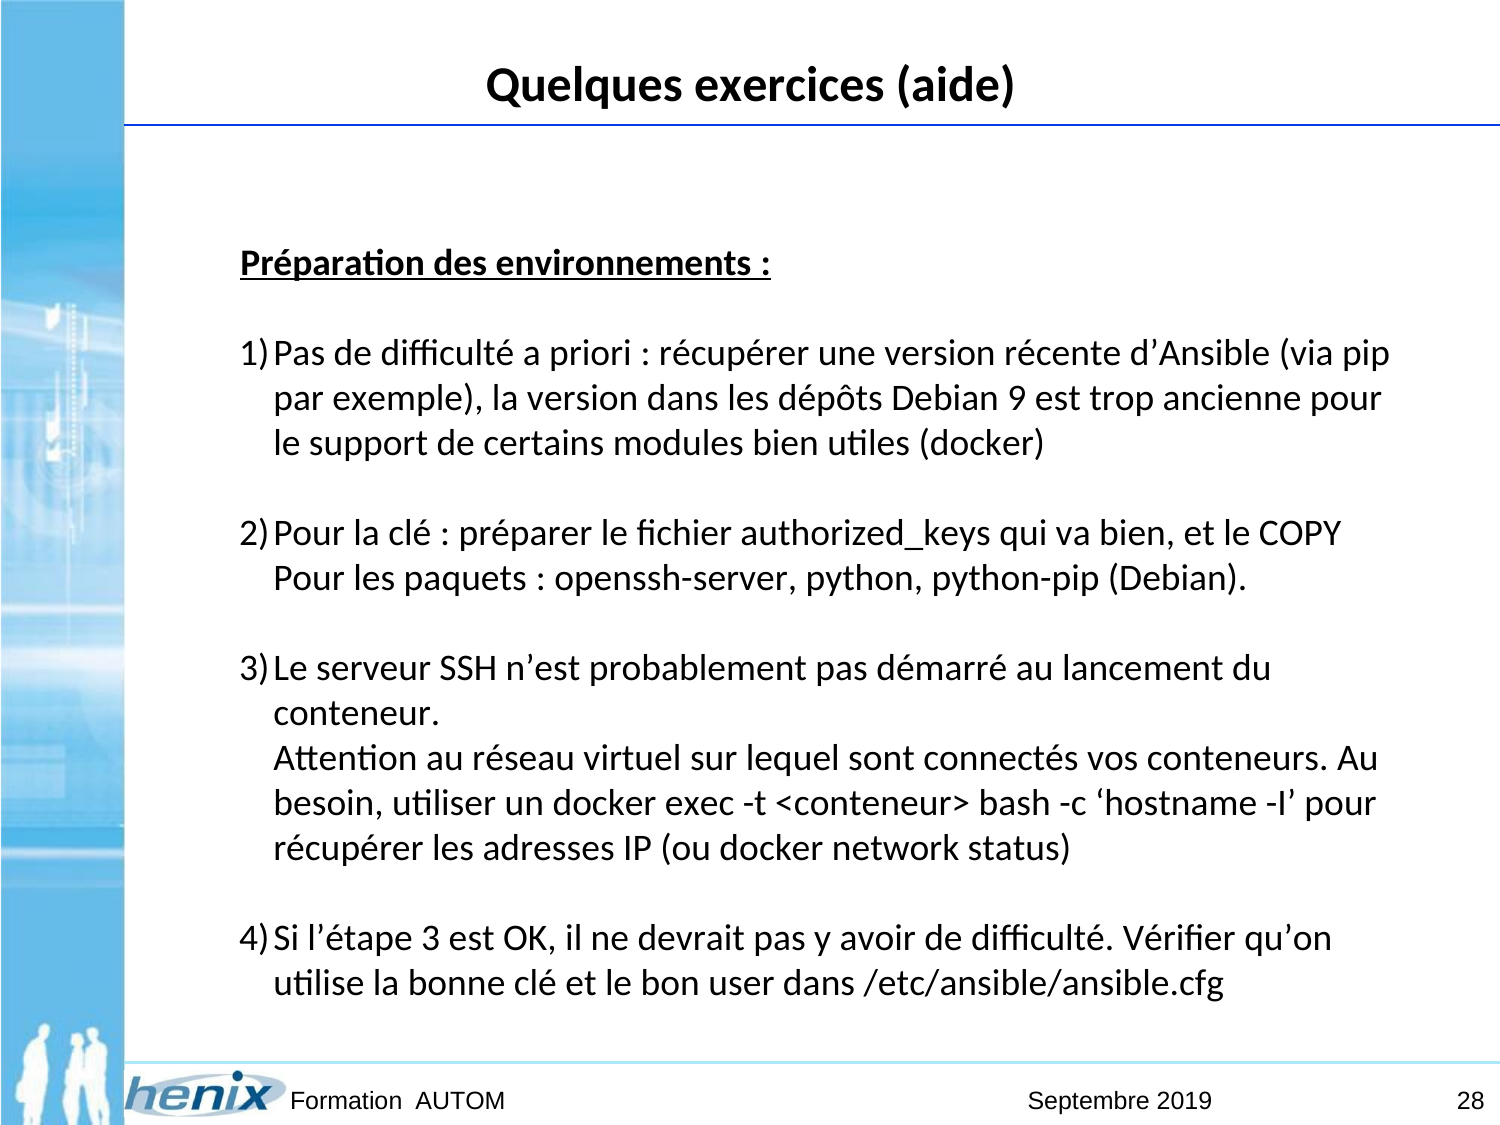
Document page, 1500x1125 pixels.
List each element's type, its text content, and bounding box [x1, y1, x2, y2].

text_box <numéro> [1452, 1084, 1490, 1115]
text_box Septembre 2019 [1025, 1084, 1276, 1115]
text_box Quelques exercices (aide) [138, 50, 1363, 112]
text_box Préparation des environnements : Pas de difficulté a priori : récupérer une version récente d’Ansible (via pip par exemple), la version dans les dépôts Debian 9 est trop ancienne pour le support de certains modules bien utiles (docker) Pour la clé : préparer le fichier authorized_keys qui va bien, et le COPY Pour les paquets : openssh-server, python, python-pip (Debian). Le serveur SSH n’est probablement pas démarré au lancement du conteneur. Attention au réseau virtuel sur lequel sont connectés vos conteneurs. Au besoin, utiliser un docker exec -t <conteneur> bash -c ‘hostname -I’ pour récupérer les adresses IP (ou docker network status) Si l’étape 3 est OK, il ne devrait pas y avoir de difficulté. Vérifier qu’on utilise la bonne clé et le bon user dans /etc/ansible/ansible.cfg [224, 230, 1418, 1011]
text_box Formation AUTOM [288, 1084, 507, 1115]
picture [0, 0, 126, 1125]
text_box [123, 1070, 287, 1117]
